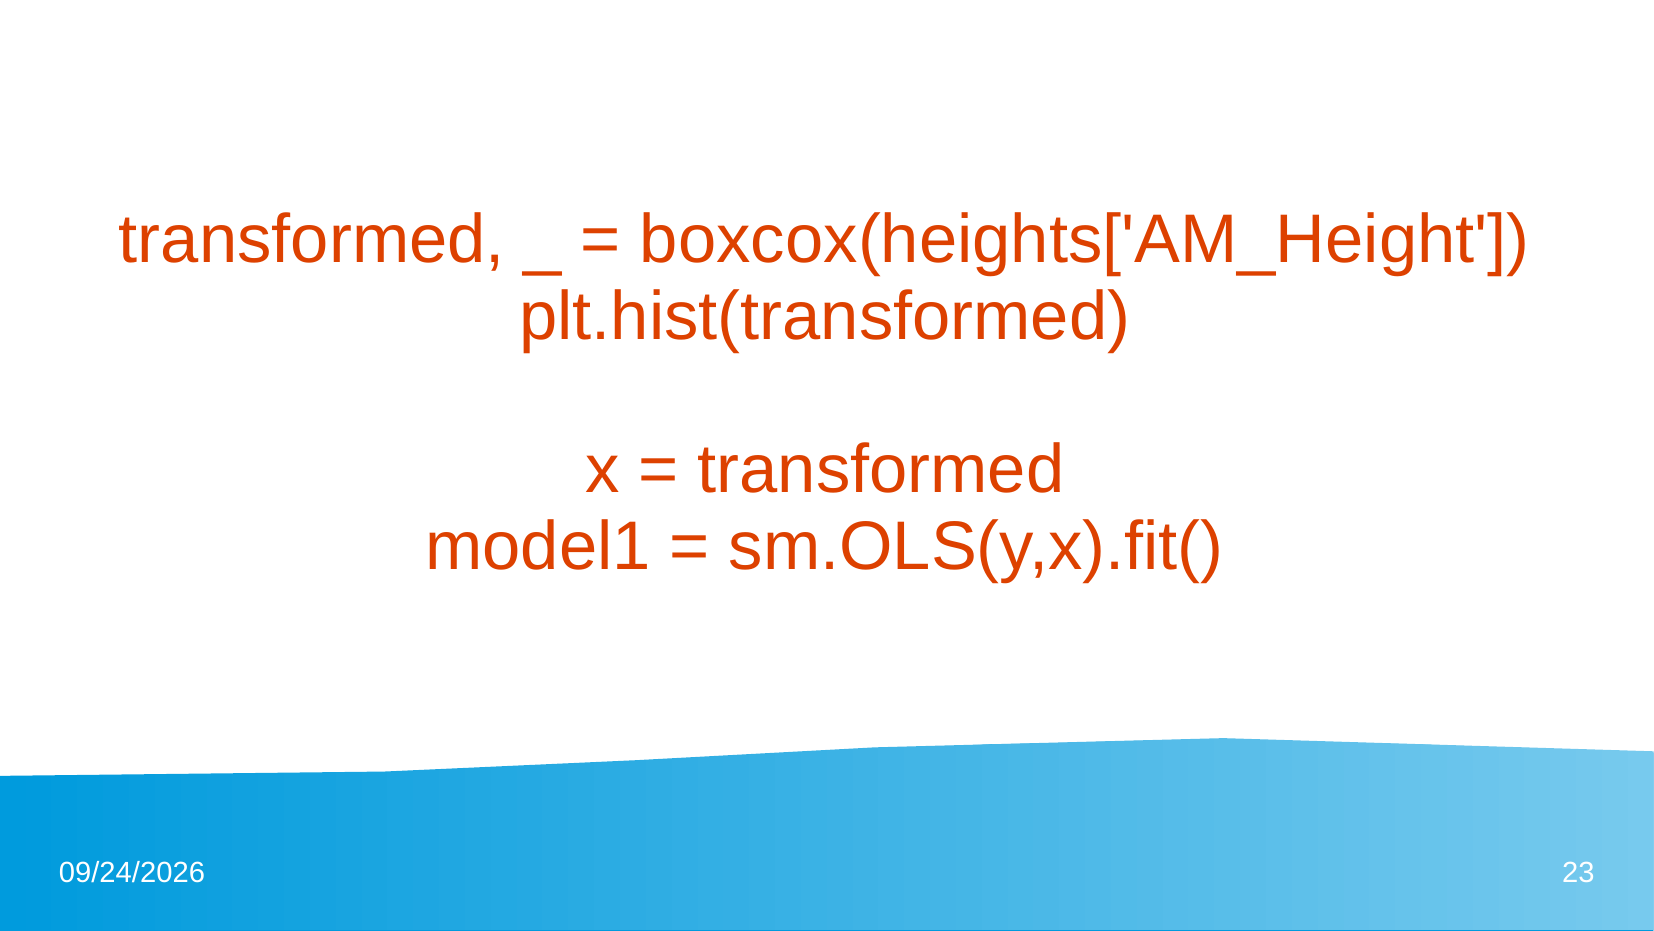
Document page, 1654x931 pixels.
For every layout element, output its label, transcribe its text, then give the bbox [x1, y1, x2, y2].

title transformed, _ = boxcox(heights['AM_Height']) plt.hist(transformed) x = transformed model1 = sm.OLS(y,x).fit() [0, 0, 1651, 931]
